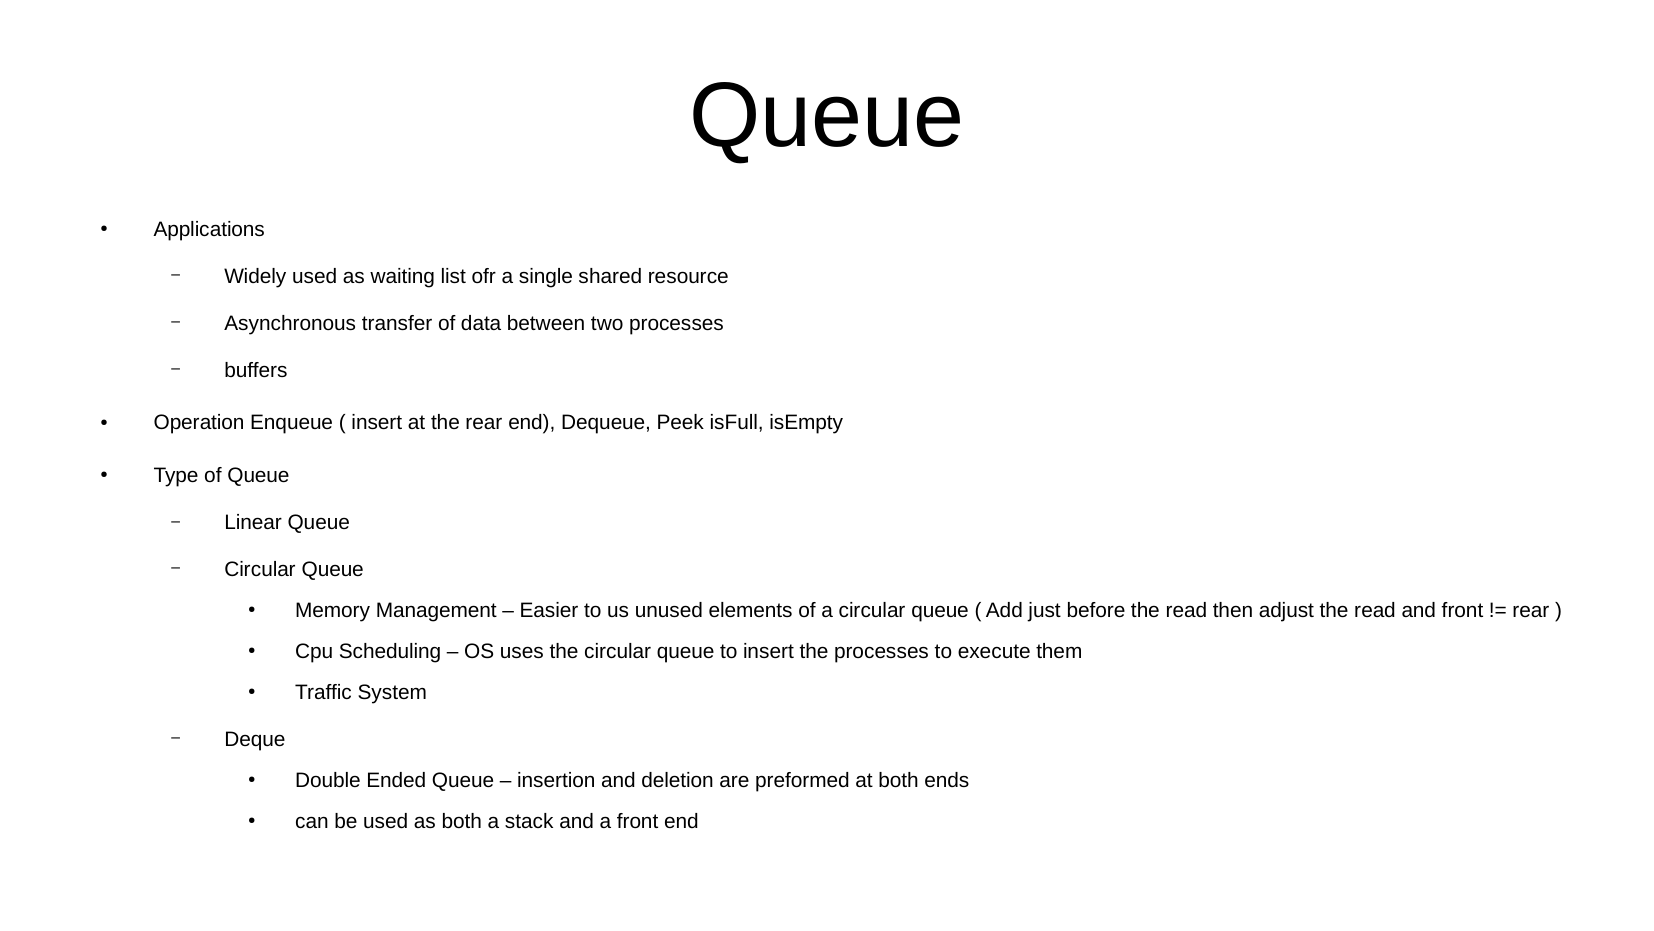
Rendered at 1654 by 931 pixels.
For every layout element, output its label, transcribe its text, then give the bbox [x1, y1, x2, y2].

title Queue [82, 37, 1571, 193]
list Applications Widely used as waiting list ofr a single shared resource Asynchronous transfer of data between two processes buffers Operation Enqueue ( insert at the rear end), Dequeue, Peek isFull, isEmpty Type of Queue Linear Queue Circular Queue Memory Management – Easier to us unused elements of a circular queue ( Add just before the read then adjust the read and front != rear ) Cpu Scheduling – OS uses the circular queue to insert the processes to execute them Traffic System Deque Double Ended Queue – insertion and deletion are preformed at both ends can be used as both a stack and a front end [82, 217, 1636, 901]
